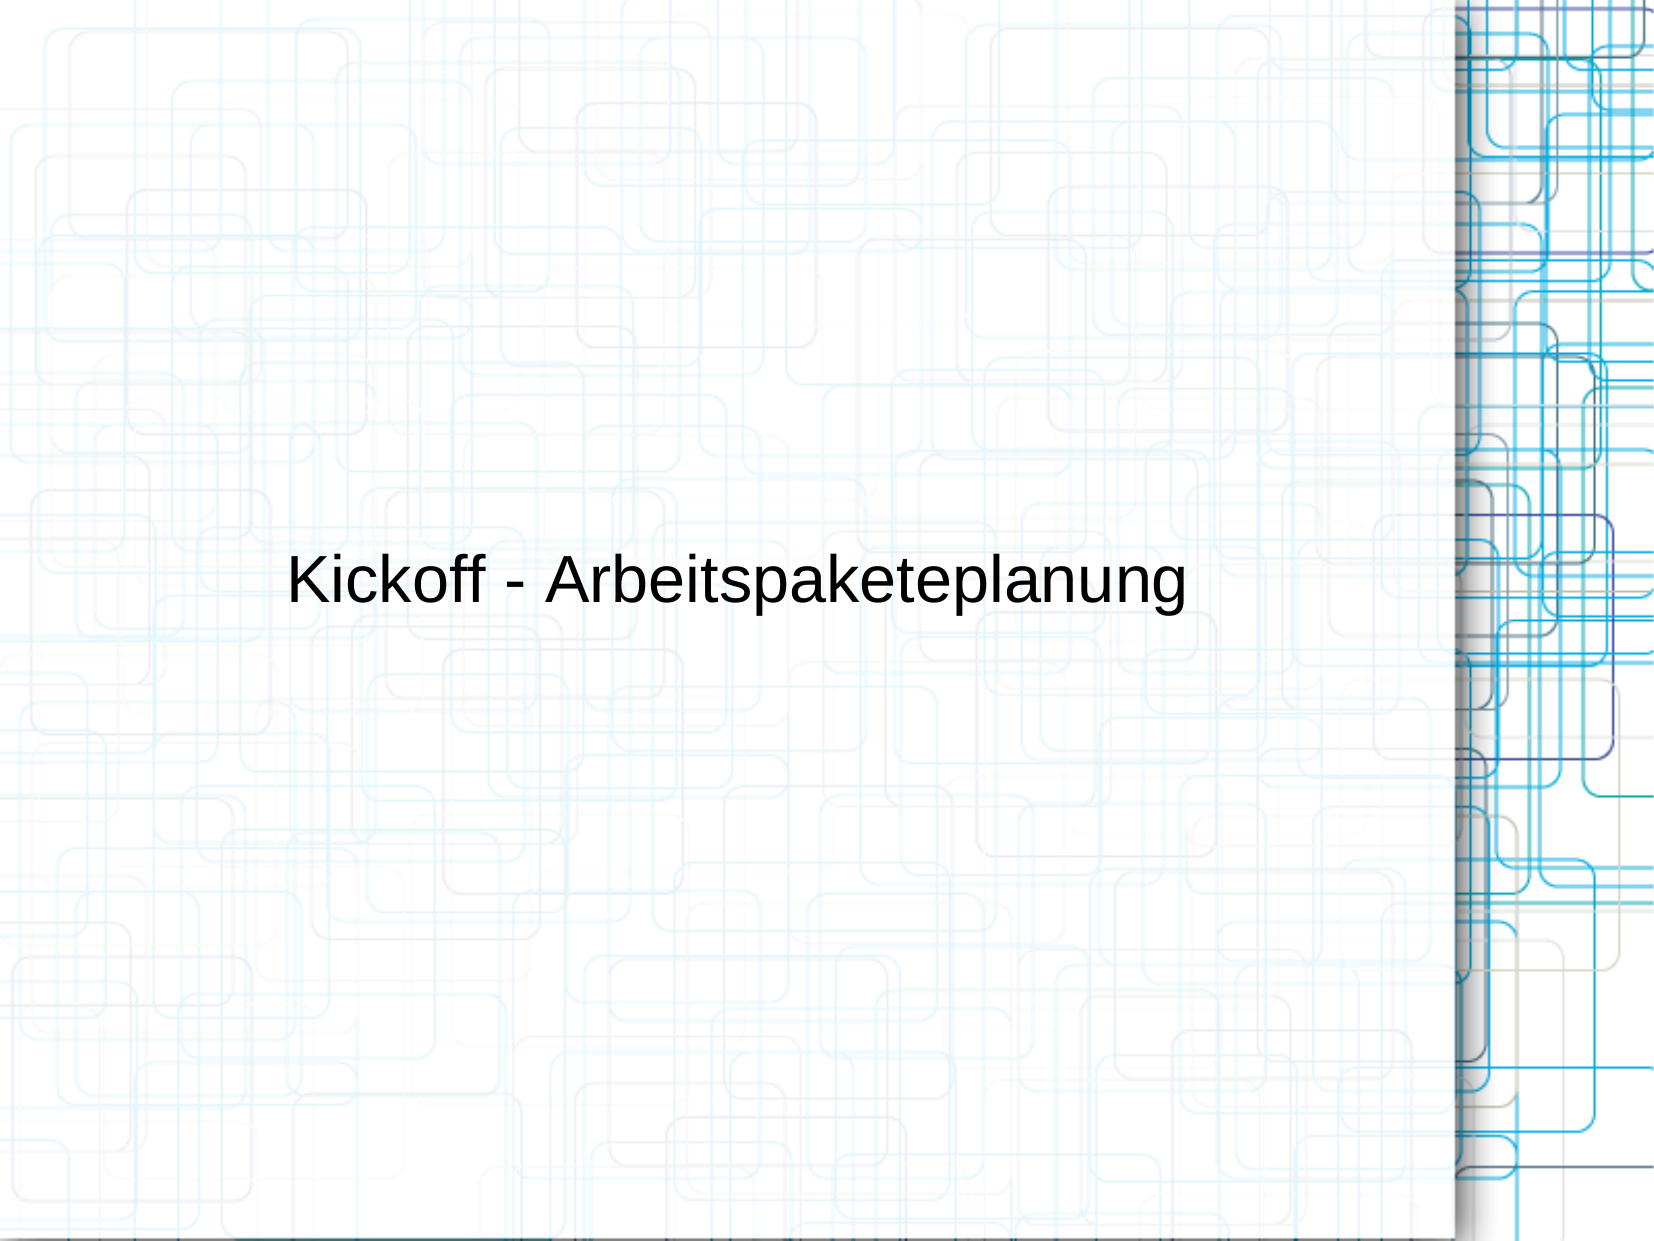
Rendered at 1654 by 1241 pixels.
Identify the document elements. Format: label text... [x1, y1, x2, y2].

picture [0, 0, 1654, 1241]
subtitle Kickoff - Arbeitspaketeplanung [59, 49, 1418, 1109]
